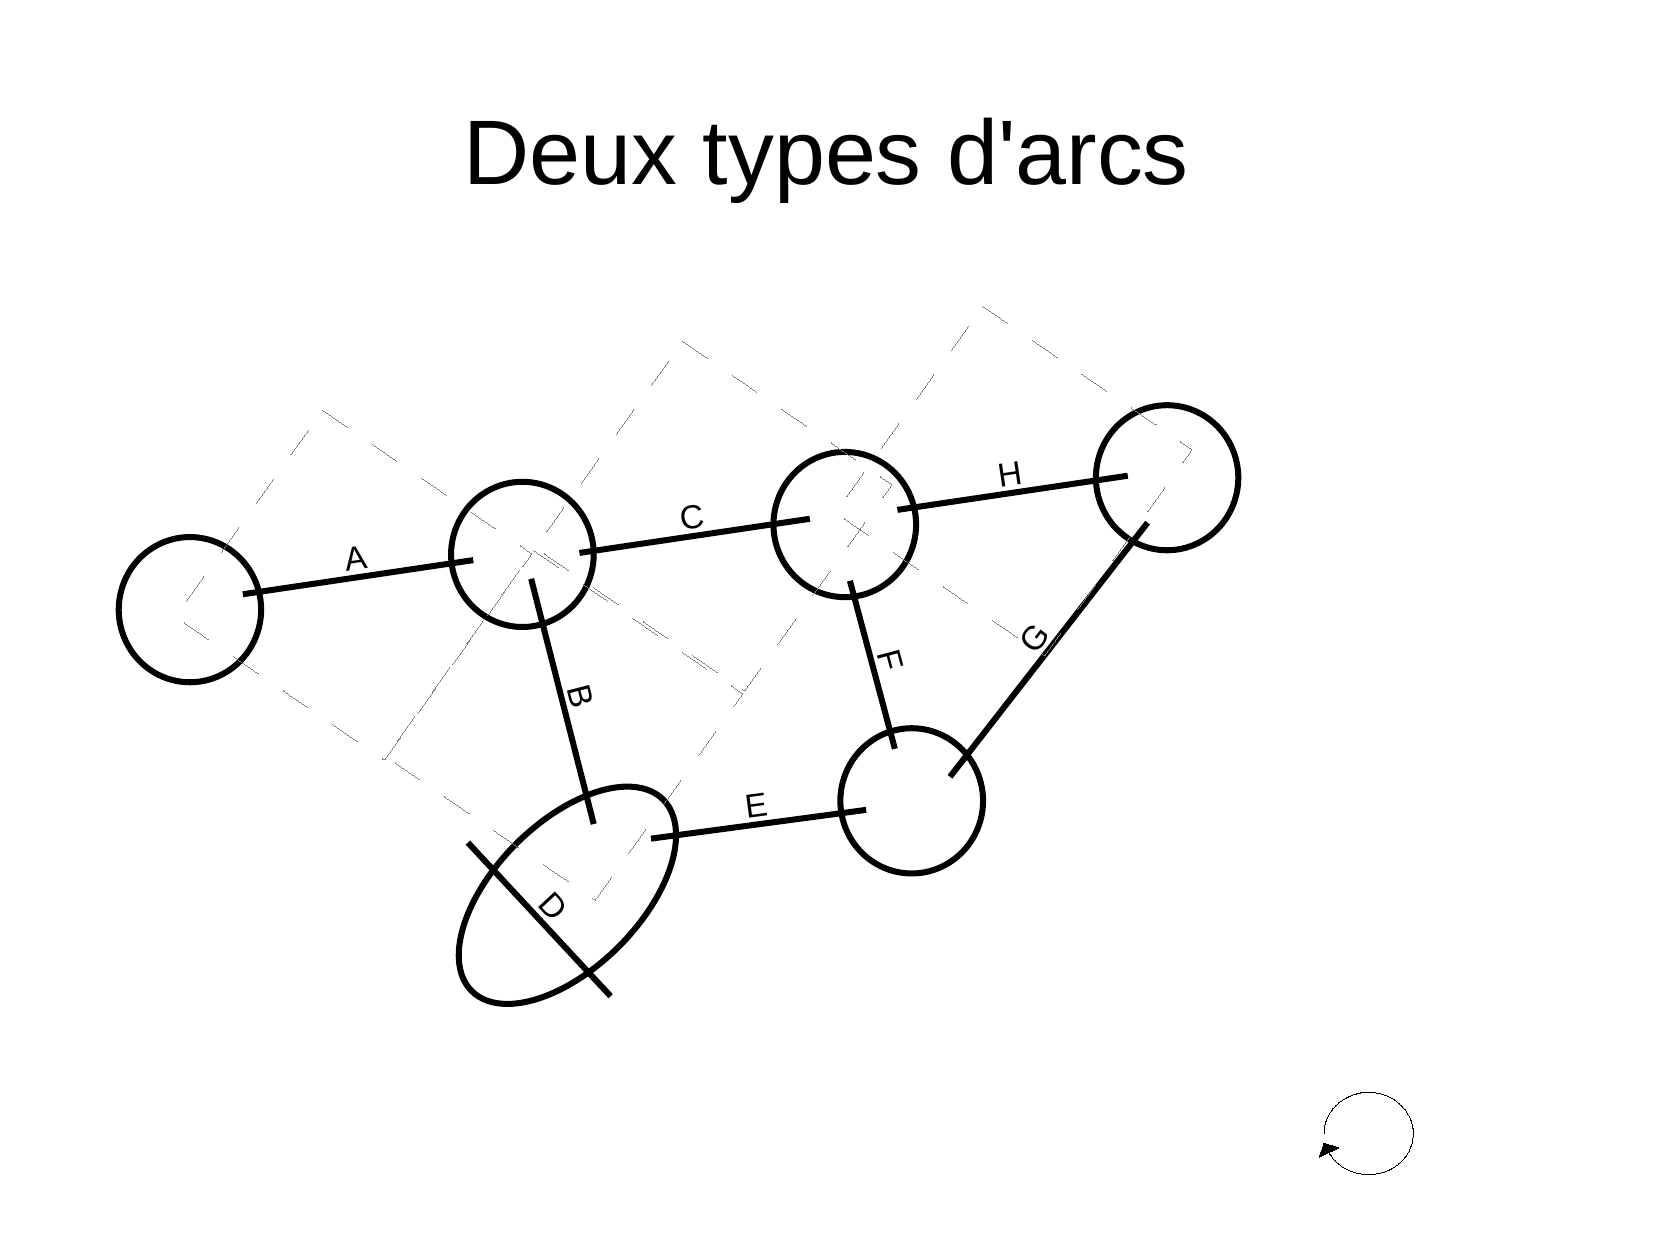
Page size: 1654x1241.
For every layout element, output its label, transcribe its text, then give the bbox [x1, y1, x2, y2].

text_box [1319, 1092, 1414, 1175]
title Deux types d'arcs [82, 49, 1571, 257]
